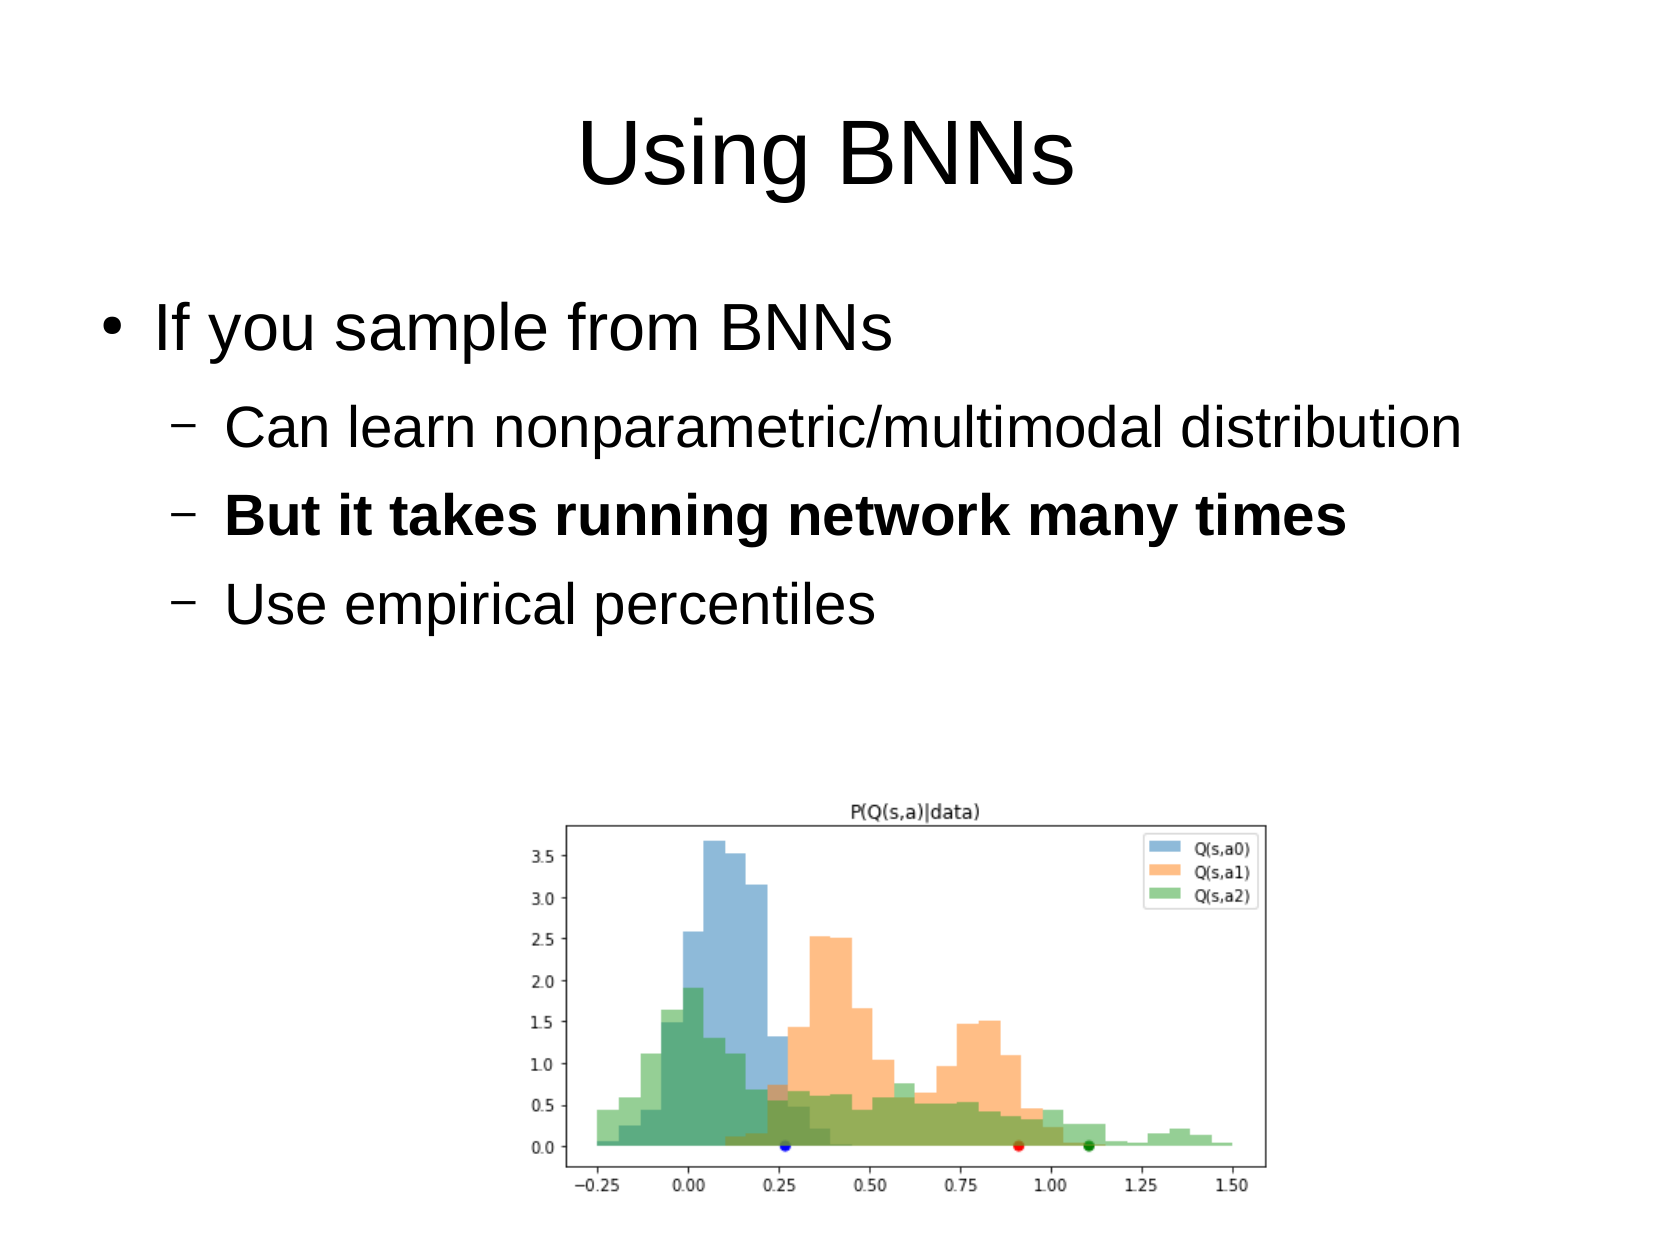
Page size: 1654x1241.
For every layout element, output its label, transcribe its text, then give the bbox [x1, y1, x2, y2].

list If you sample from BNNs Can learn nonparametric/multimodal distribution But it takes running network many times Use empirical percentiles [82, 290, 1571, 1010]
title Using BNNs [82, 49, 1571, 257]
picture [519, 791, 1281, 1205]
